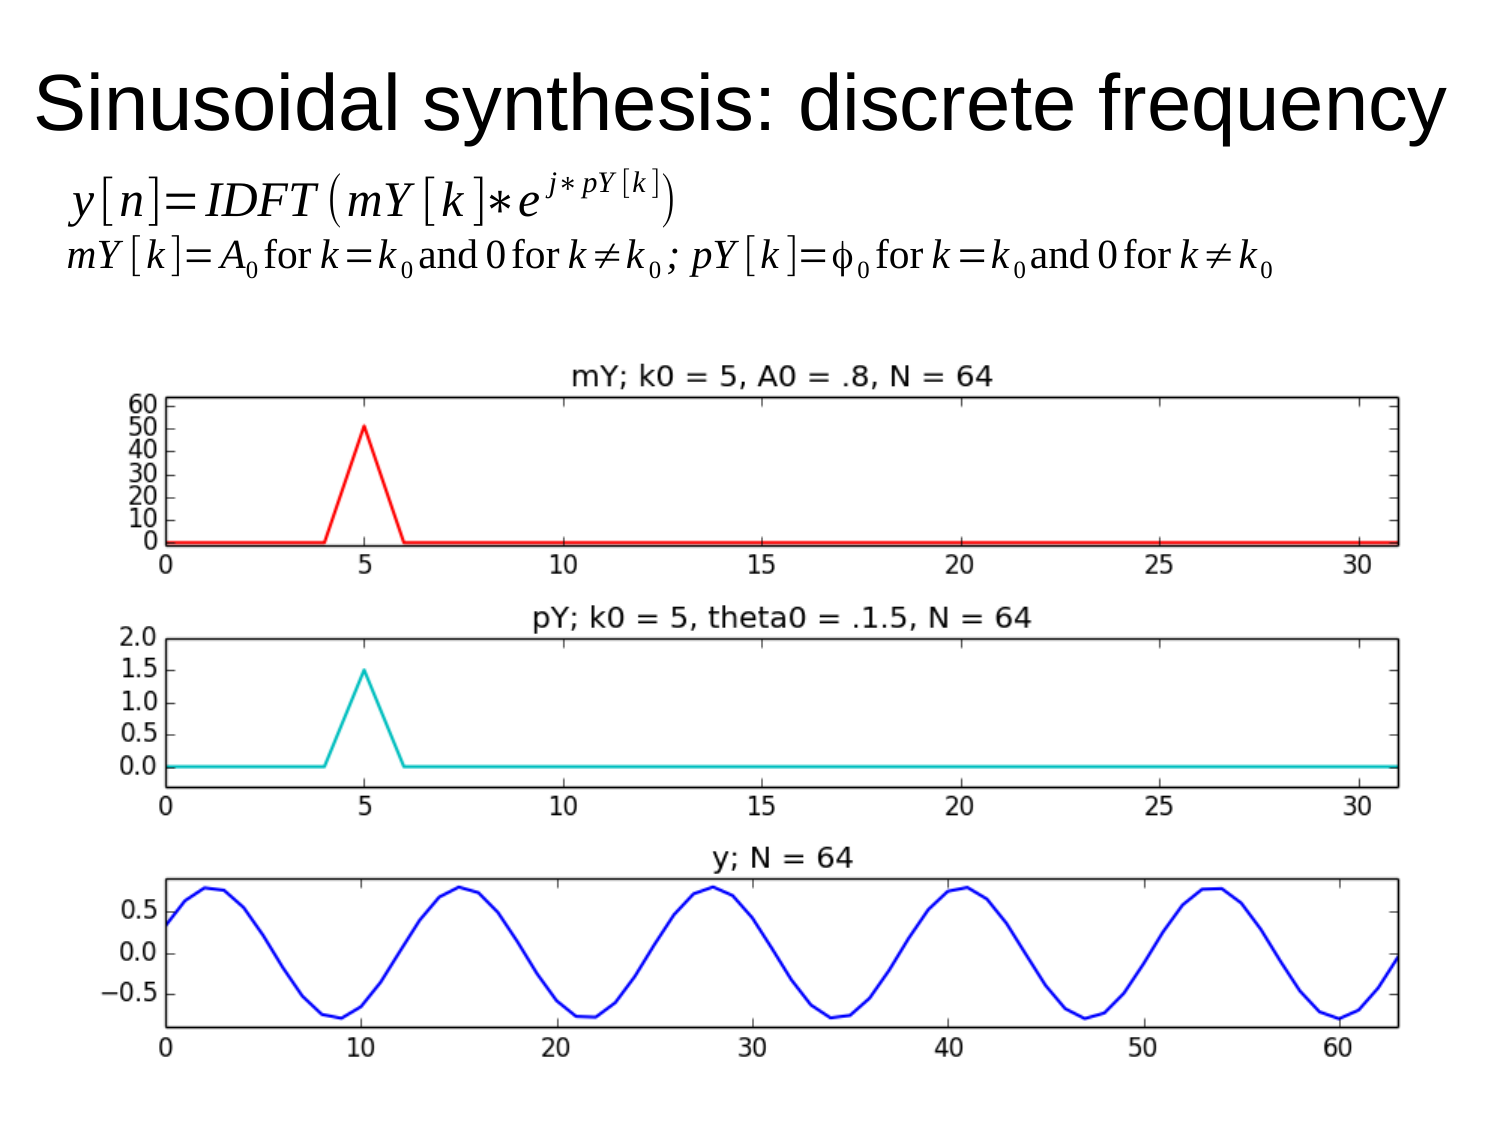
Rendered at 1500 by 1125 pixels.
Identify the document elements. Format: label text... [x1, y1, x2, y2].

title Sinusoidal synthesis: discrete frequency [33, 9, 1486, 198]
picture [74, 337, 1425, 1088]
chart [60, 164, 1280, 285]
